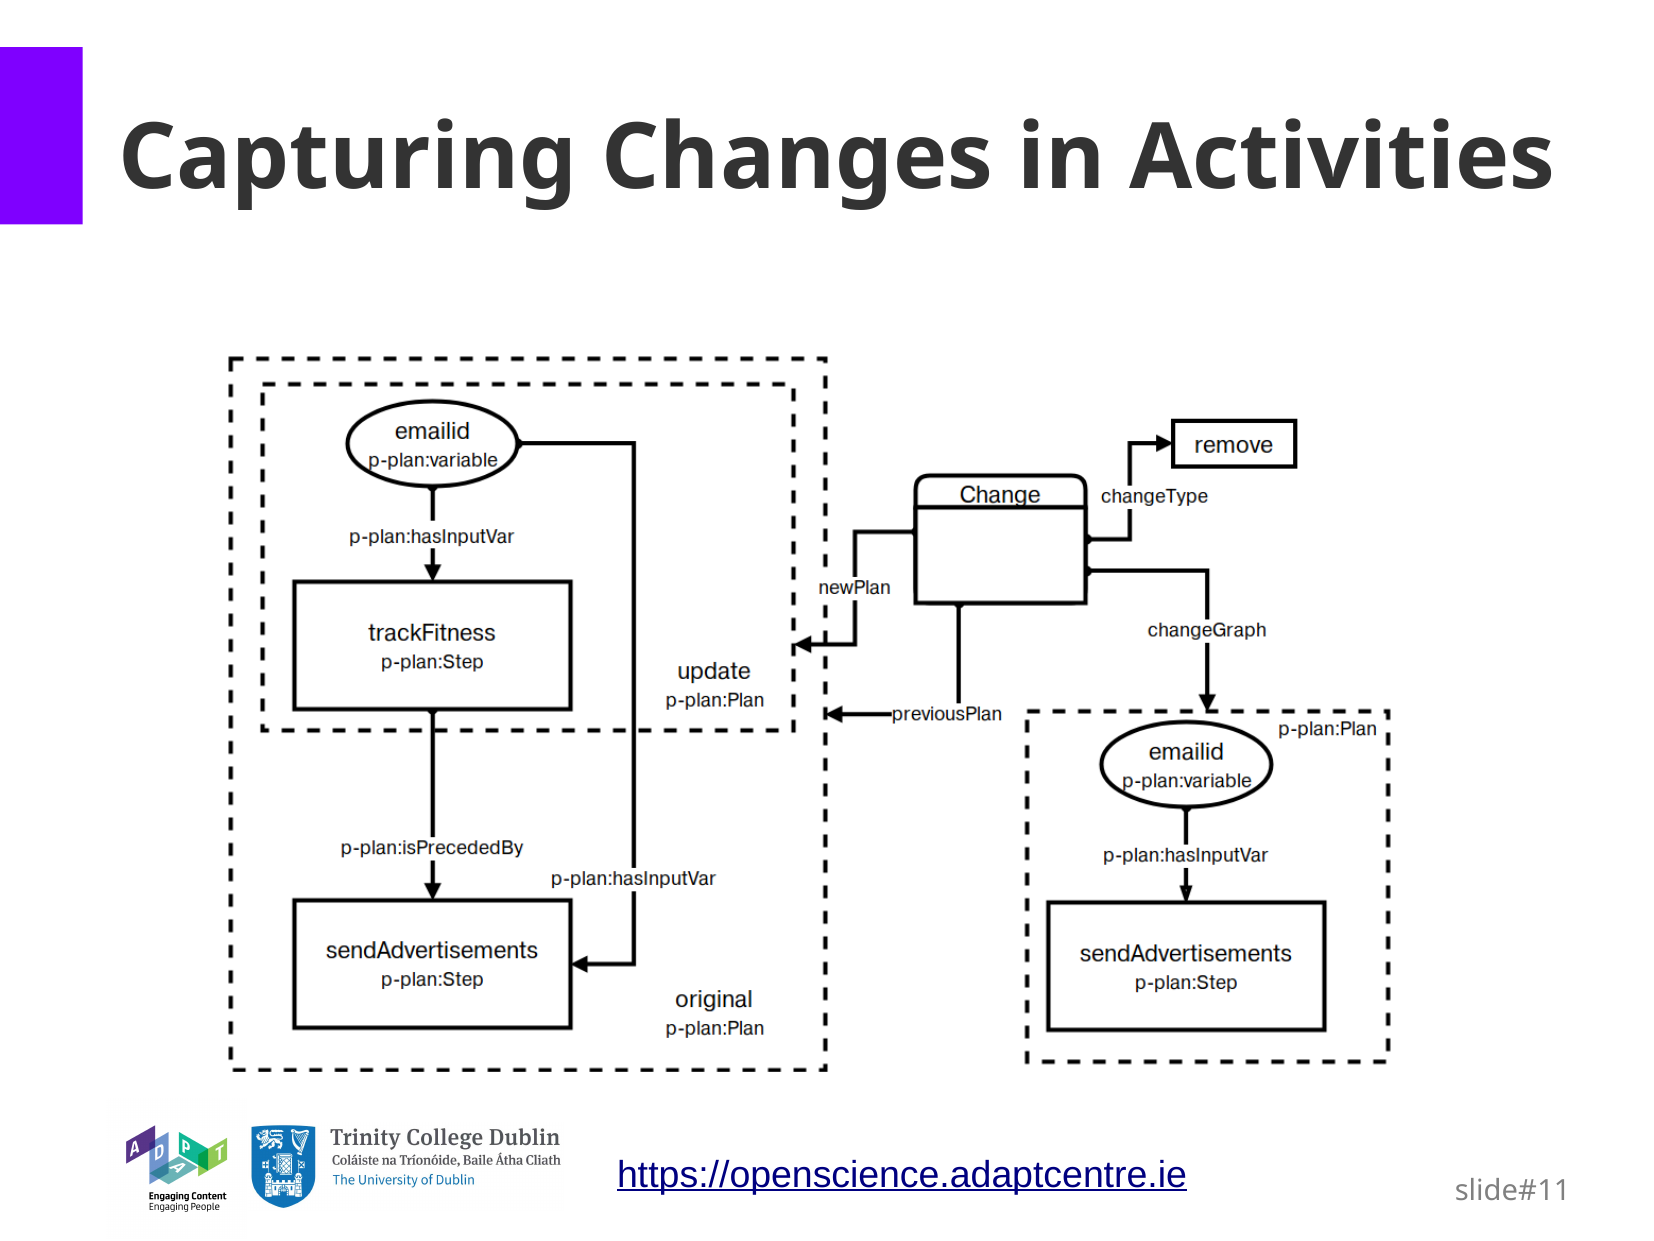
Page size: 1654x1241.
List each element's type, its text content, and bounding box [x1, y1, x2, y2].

picture [106, 1098, 247, 1239]
picture [226, 354, 1428, 1074]
title Capturing Changes in Activities [118, 45, 1571, 260]
picture [248, 1122, 564, 1211]
